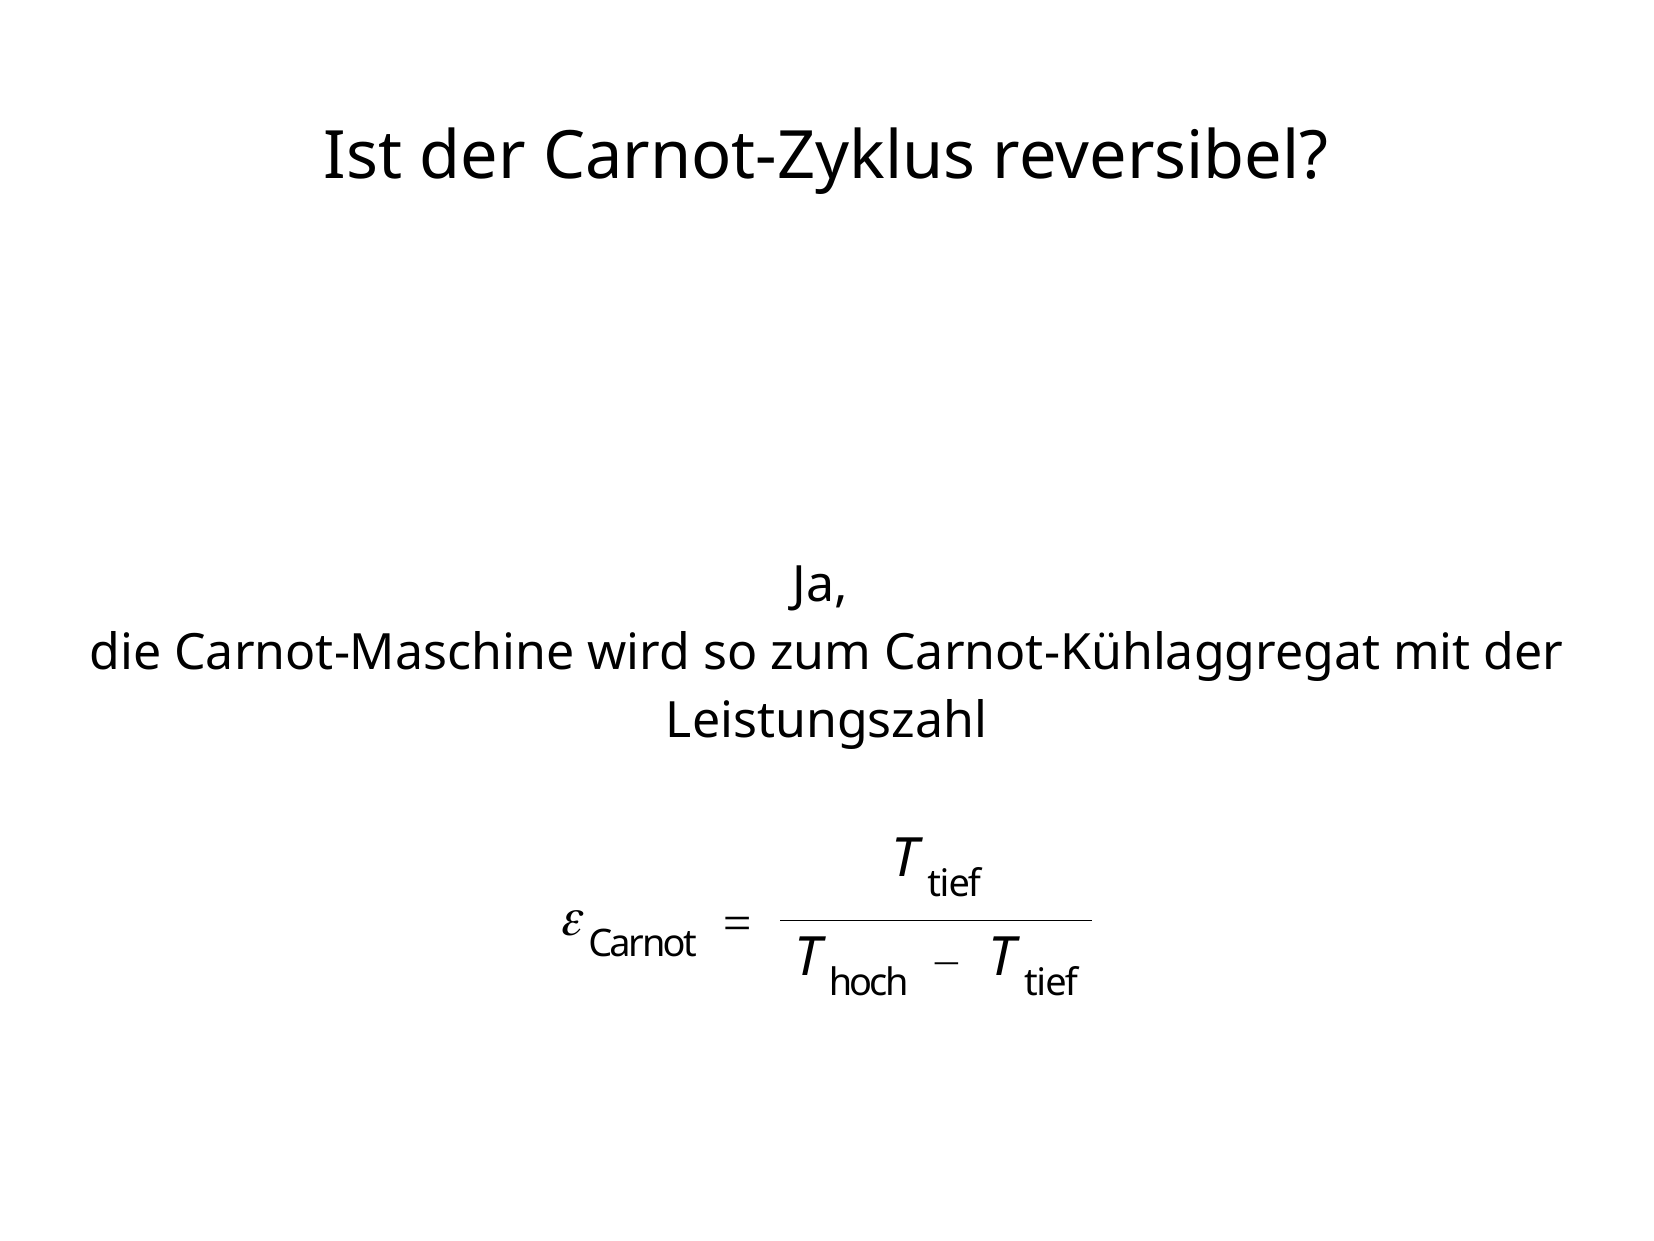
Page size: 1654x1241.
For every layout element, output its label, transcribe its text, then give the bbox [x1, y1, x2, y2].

chart [552, 824, 1102, 1006]
title Ist der Carnot-Zyklus reversibel? [82, 49, 1571, 257]
subtitle Ja, die Carnot-Maschine wird so zum Carnot-Kühlaggregat mit der Leistungszahl [82, 290, 1571, 1010]
